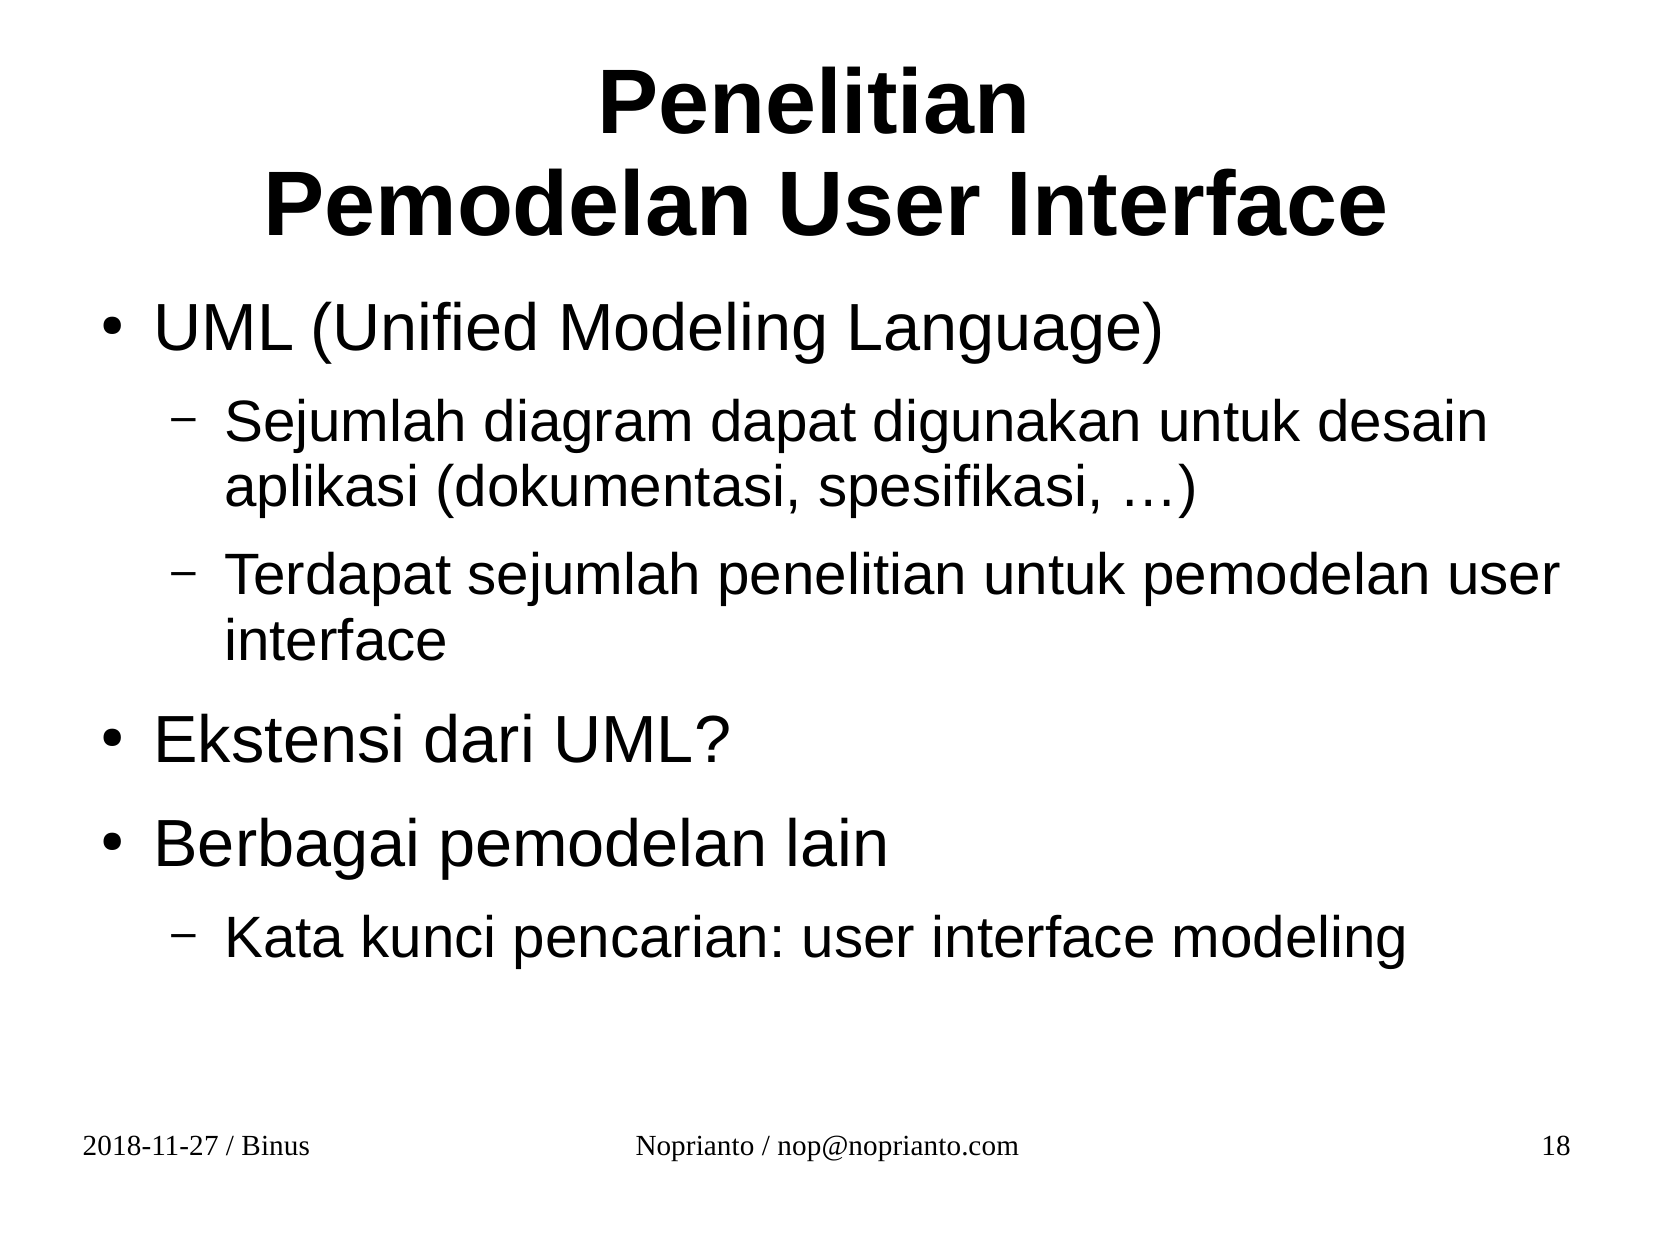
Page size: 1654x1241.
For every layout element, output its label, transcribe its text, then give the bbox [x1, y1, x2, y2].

list UML (Unified Modeling Language) Sejumlah diagram dapat digunakan untuk desain aplikasi (dokumentasi, spesifikasi, …) Terdapat sejumlah penelitian untuk pemodelan user interface Ekstensi dari UML? Berbagai pemodelan lain Kata kunci pencarian: user interface modeling [82, 290, 1571, 1010]
title Penelitian Pemodelan User Interface [82, 49, 1571, 257]
